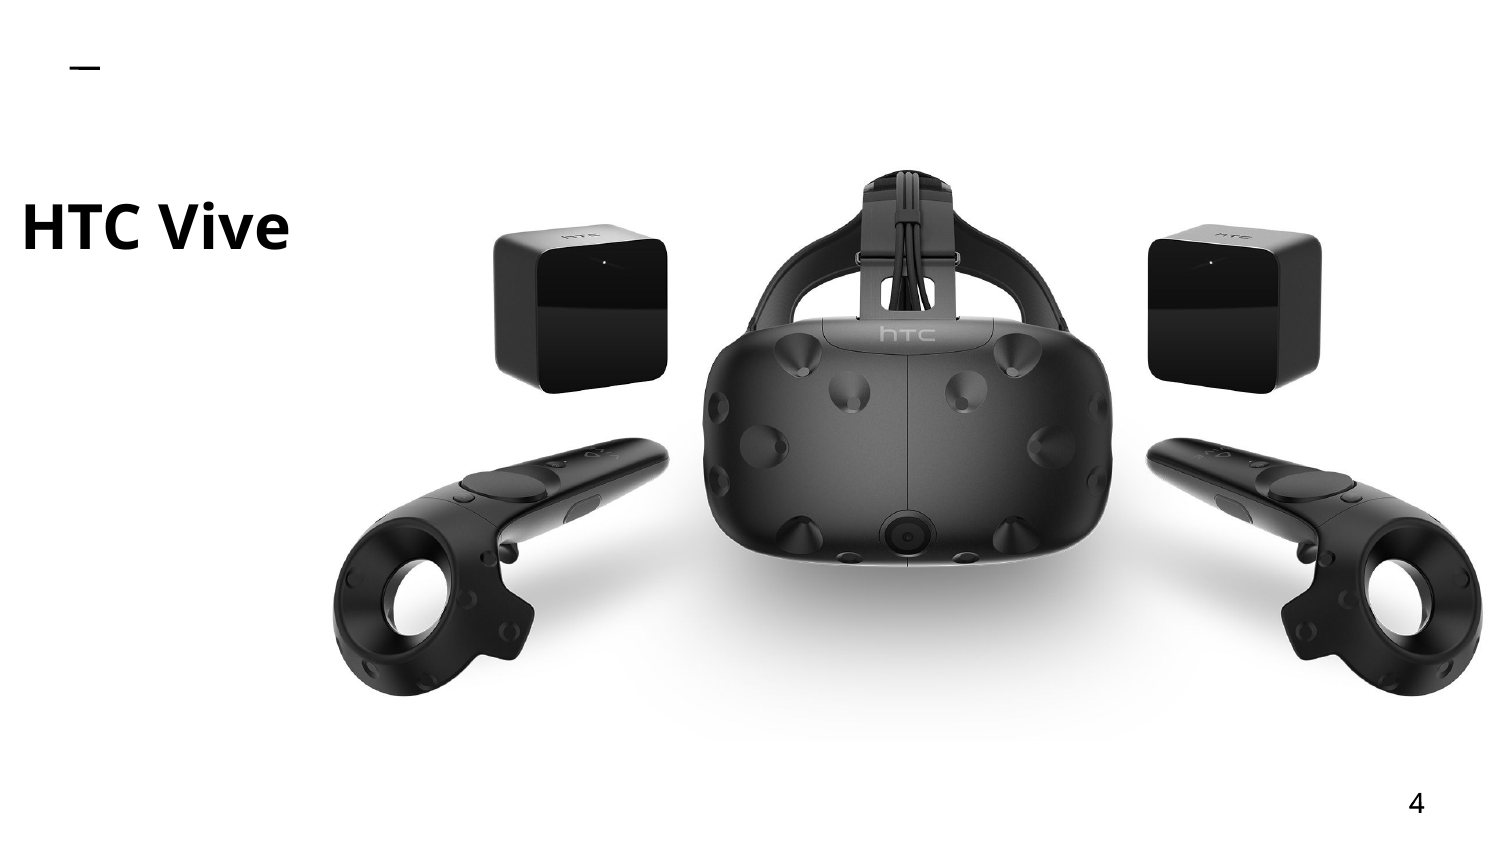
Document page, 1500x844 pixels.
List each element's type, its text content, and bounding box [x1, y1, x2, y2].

picture [316, 97, 1500, 802]
slide_number <number> [1394, 769, 1484, 834]
title HTC Vive [5, 153, 466, 278]
